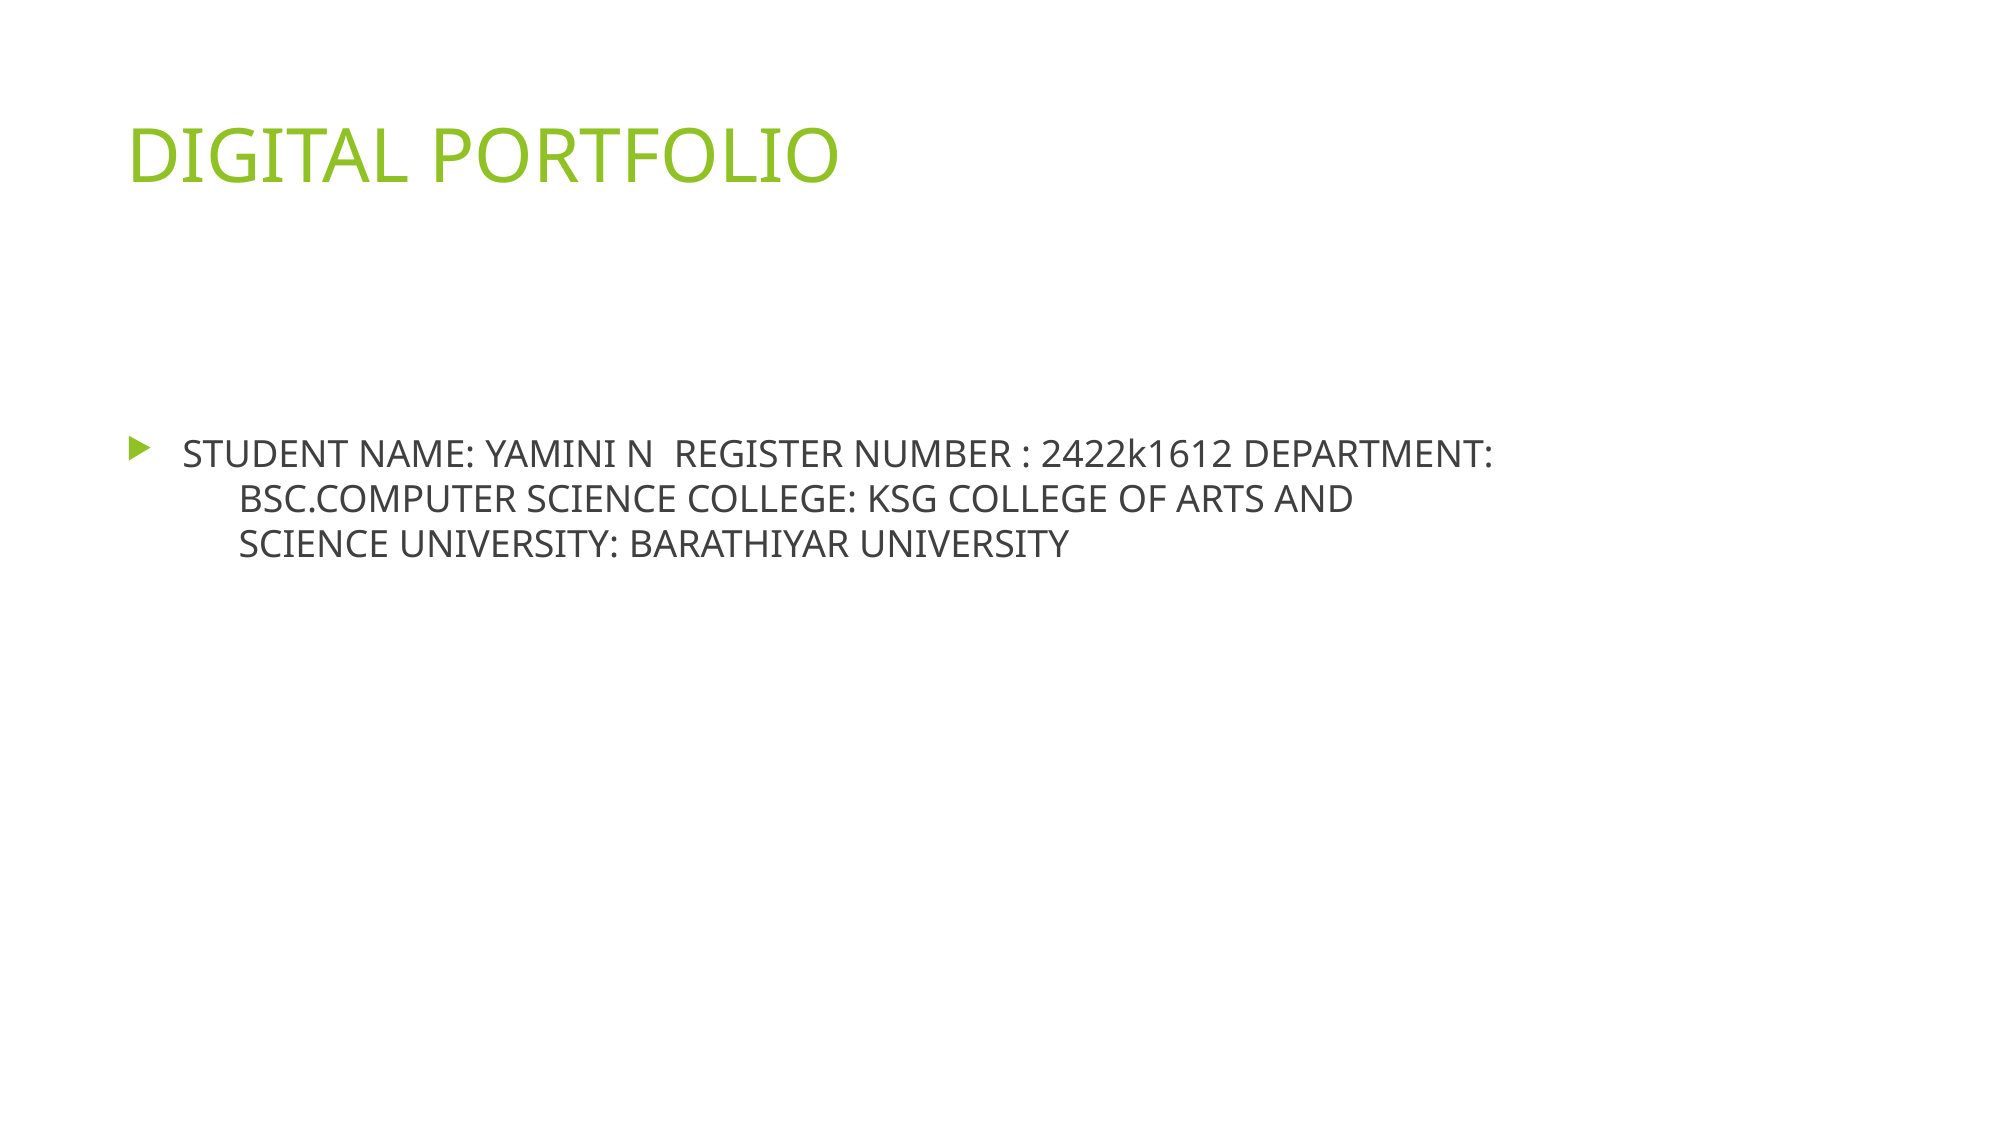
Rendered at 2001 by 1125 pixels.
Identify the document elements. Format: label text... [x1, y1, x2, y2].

title DIGITAL PORTFOLIO [111, 99, 1522, 317]
list STUDENT NAME: YAMINI N REGISTER NUMBER : 2422k1612 DEPARTMENT: BSC.COMPUTER SCIENCE COLLEGE: KSG COLLEGE OF ARTS AND SCIENCE UNIVERSITY: BARATHIYAR UNIVERSITY [111, 422, 1522, 1059]
